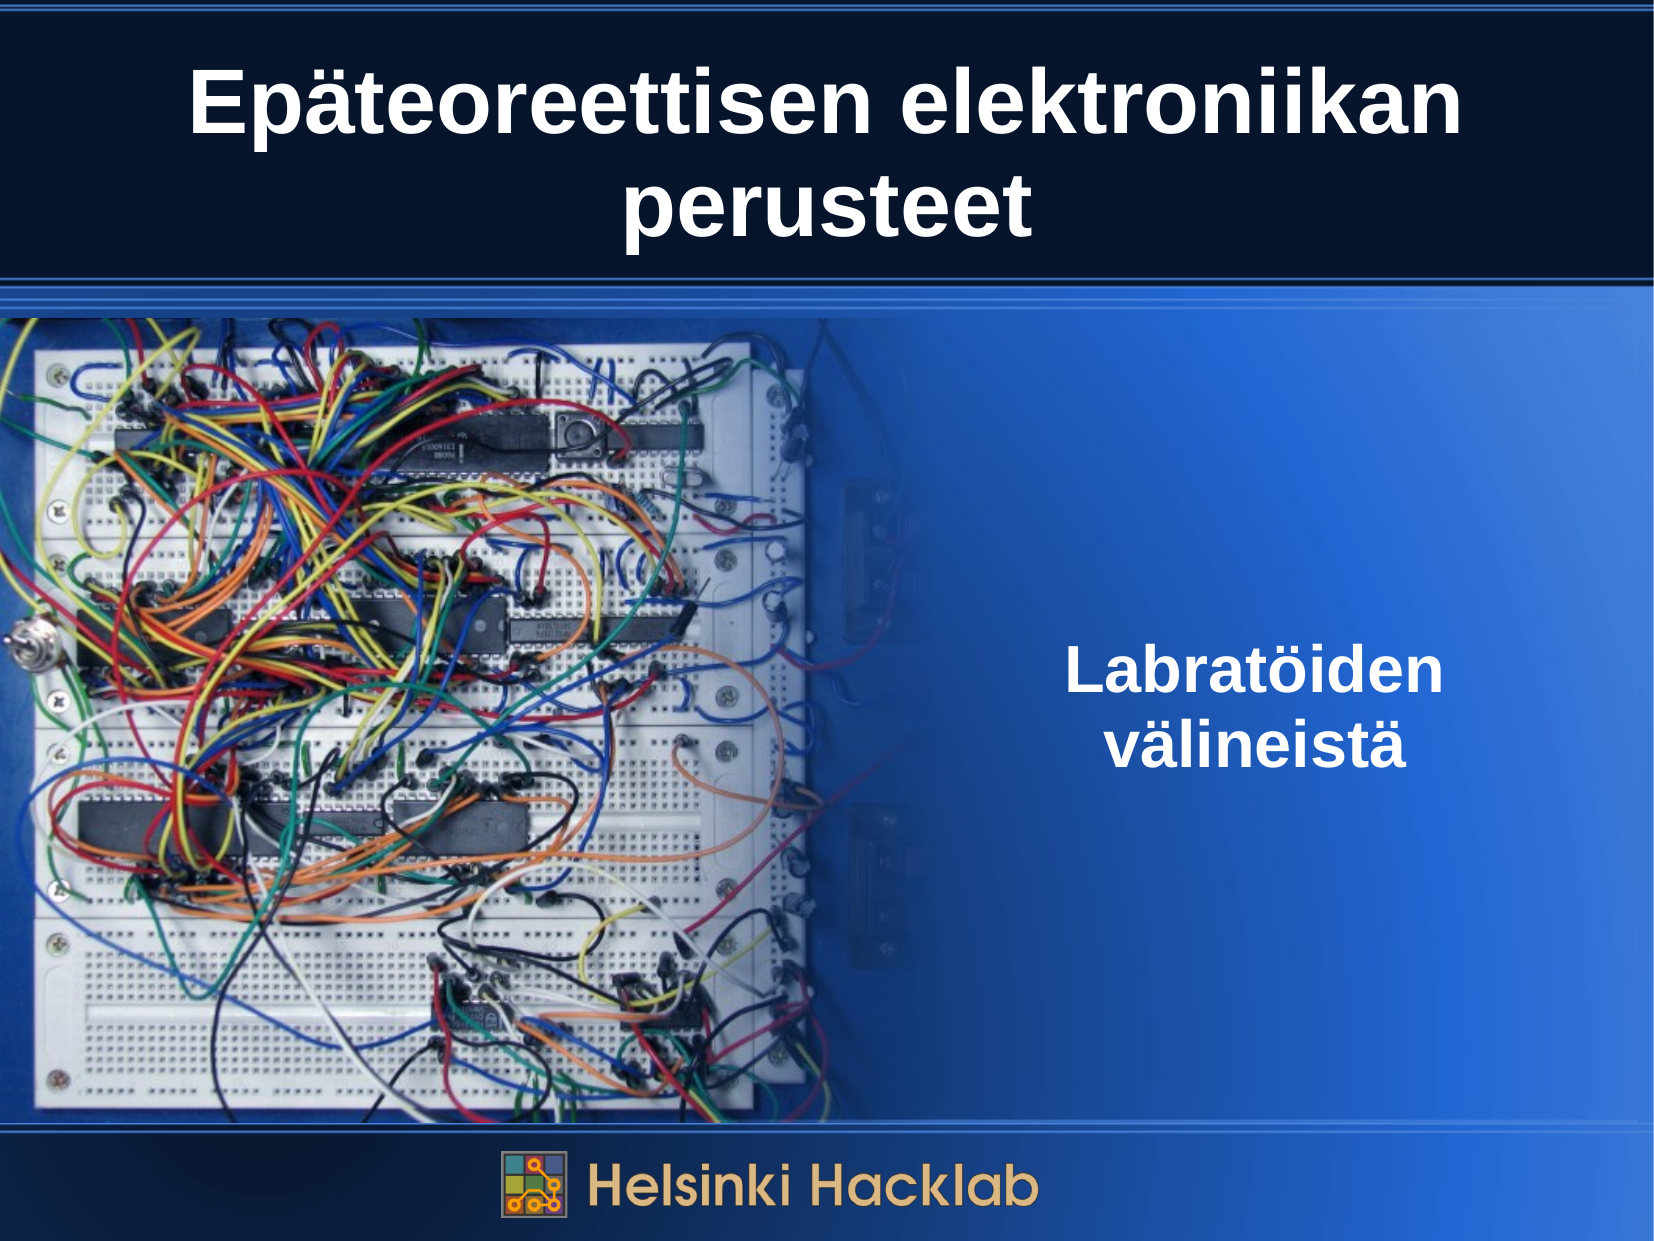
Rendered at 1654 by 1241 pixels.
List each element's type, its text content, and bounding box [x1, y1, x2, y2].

title Epäteoreettisen elektroniikan perusteet [82, 49, 1571, 257]
text_box Labratöiden välineistä [944, 557, 1565, 857]
picture [0, 0, 1654, 1241]
